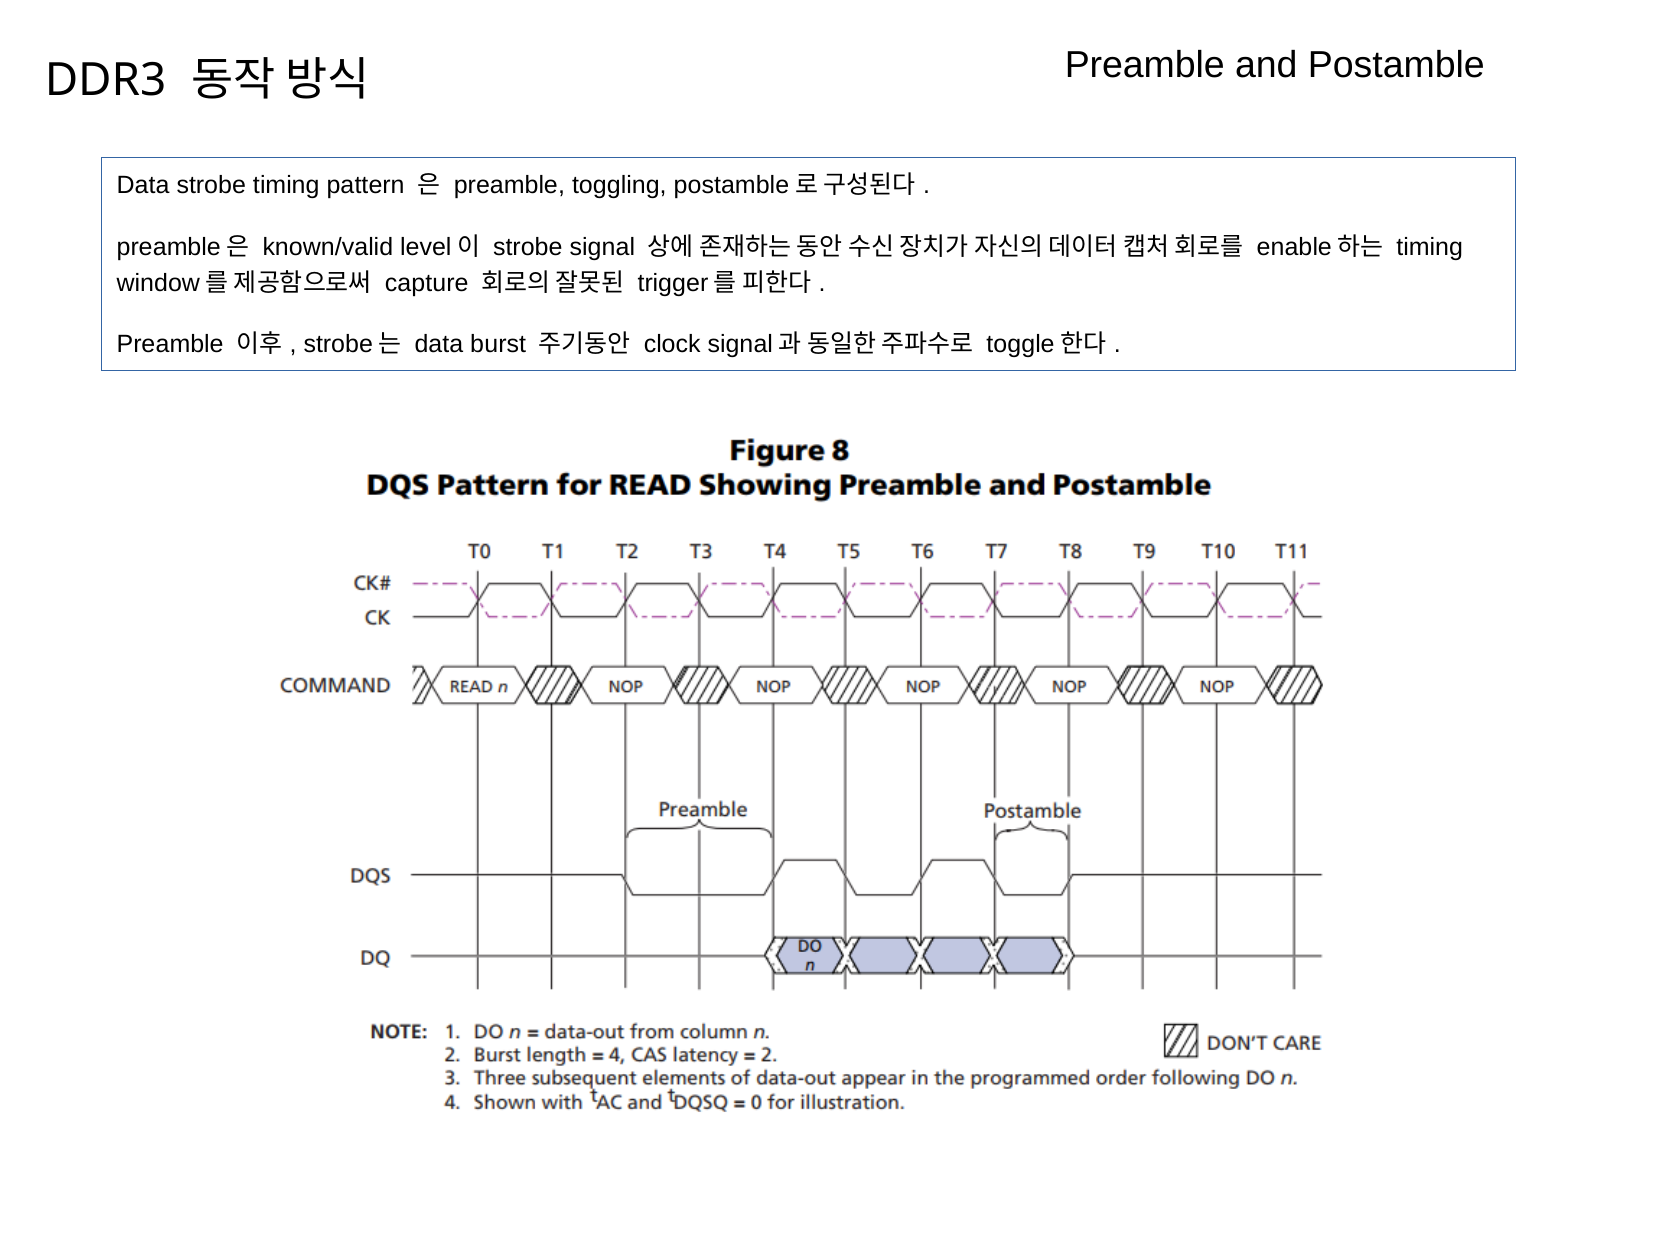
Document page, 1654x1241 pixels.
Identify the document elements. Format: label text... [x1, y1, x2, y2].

text_box Preamble and Postamble [1050, 36, 1611, 136]
text_box Data strobe timing pattern 은 preamble, toggling, postamble로 구성된다. preamble은 known/valid level이 strobe signal 상에 존재하는 동안 수신 장치가 자신의 데이터 캡처 회로를 enable하는 timing window를 제공함으로써 capture 회로의 잘못된 trigger를 피한다. Preamble 이후, strobe는 data burst 주기동안 clock signal과 동일한 주파수로 toggle한다. [101, 157, 1516, 371]
picture [271, 420, 1336, 1126]
text_box DDR3 동작 방식 [30, 34, 466, 106]
